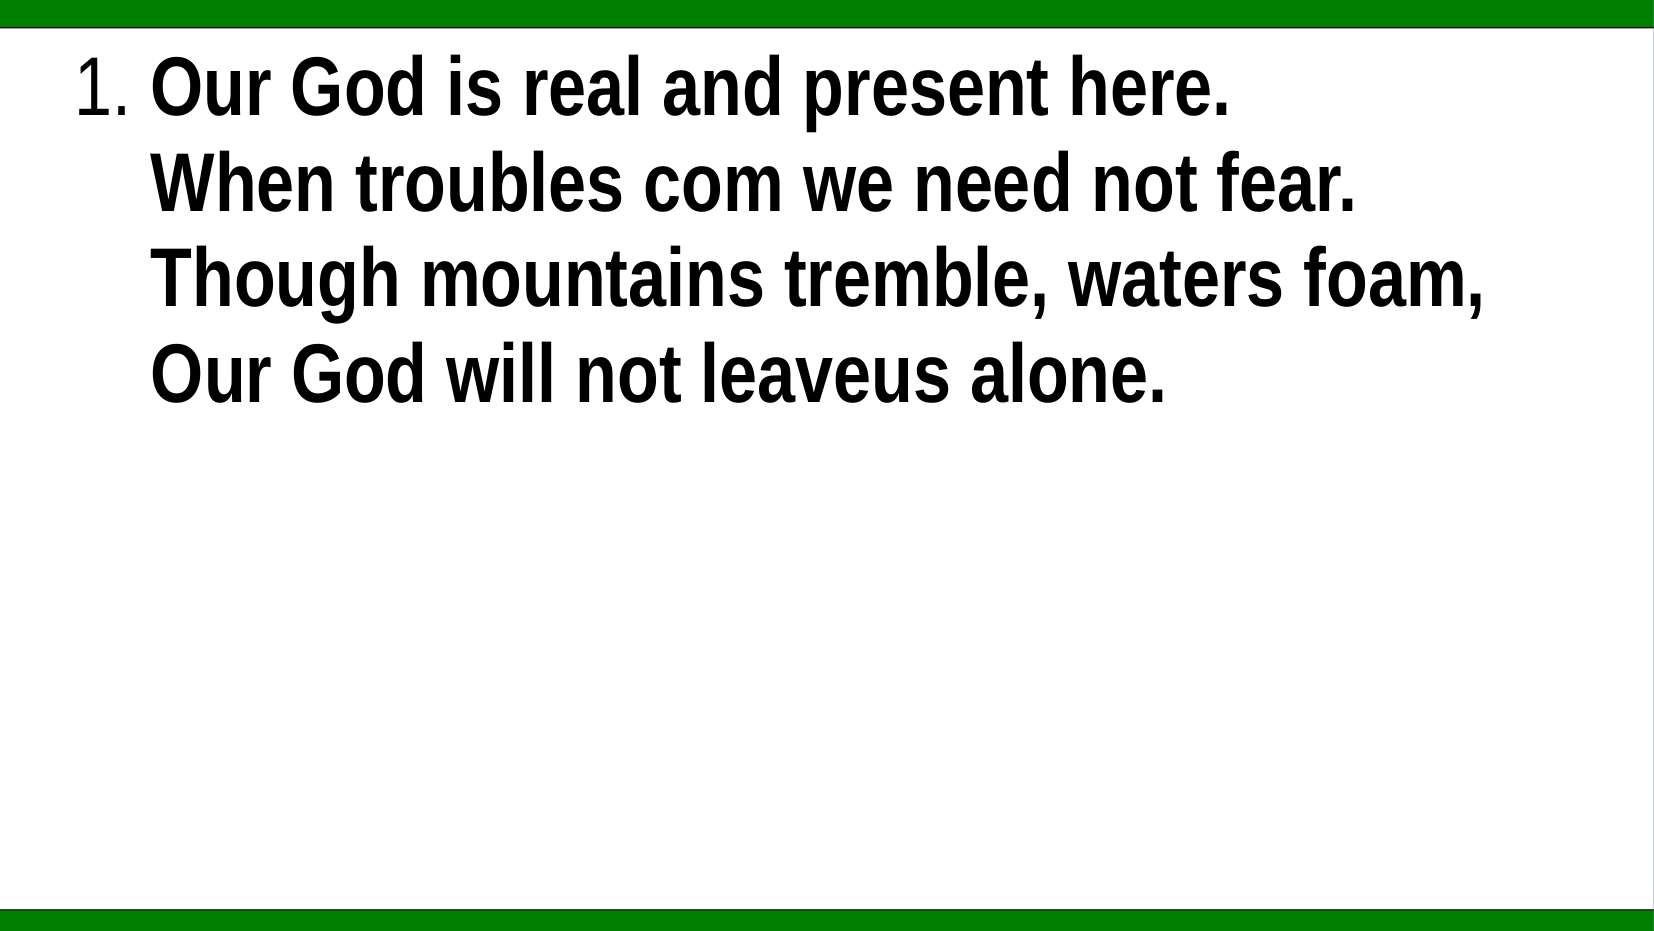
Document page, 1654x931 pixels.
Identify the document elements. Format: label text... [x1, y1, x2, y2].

text_box 1. Our God is real and present here. When troubles com we need not fear. Though mountains tremble, waters foam, Our God will not leaveus alone. [60, 30, 1576, 428]
picture [0, 0, 1654, 931]
